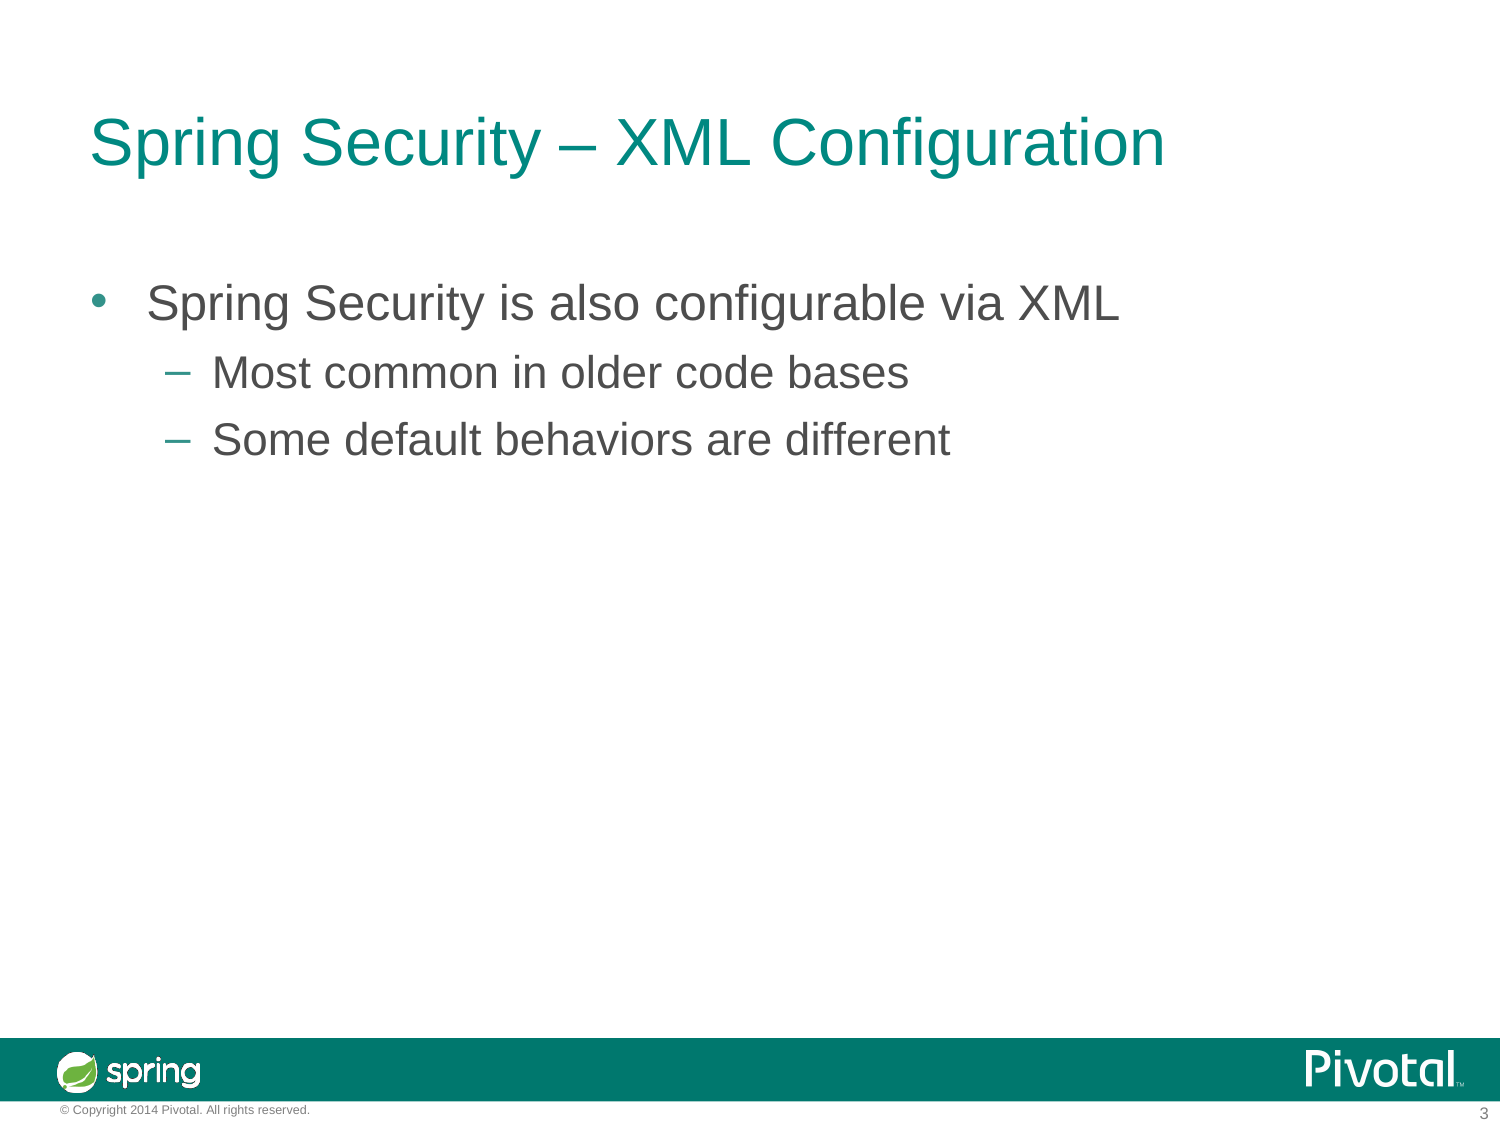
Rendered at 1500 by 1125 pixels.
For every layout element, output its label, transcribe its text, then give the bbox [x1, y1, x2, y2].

list Spring Security is also configurable via XML Most common in older code bases Some default behaviors are different [75, 262, 1426, 1005]
picture [32, 1041, 210, 1103]
title Spring Security – XML Configuration [75, 45, 1426, 233]
picture [1306, 1050, 1464, 1087]
